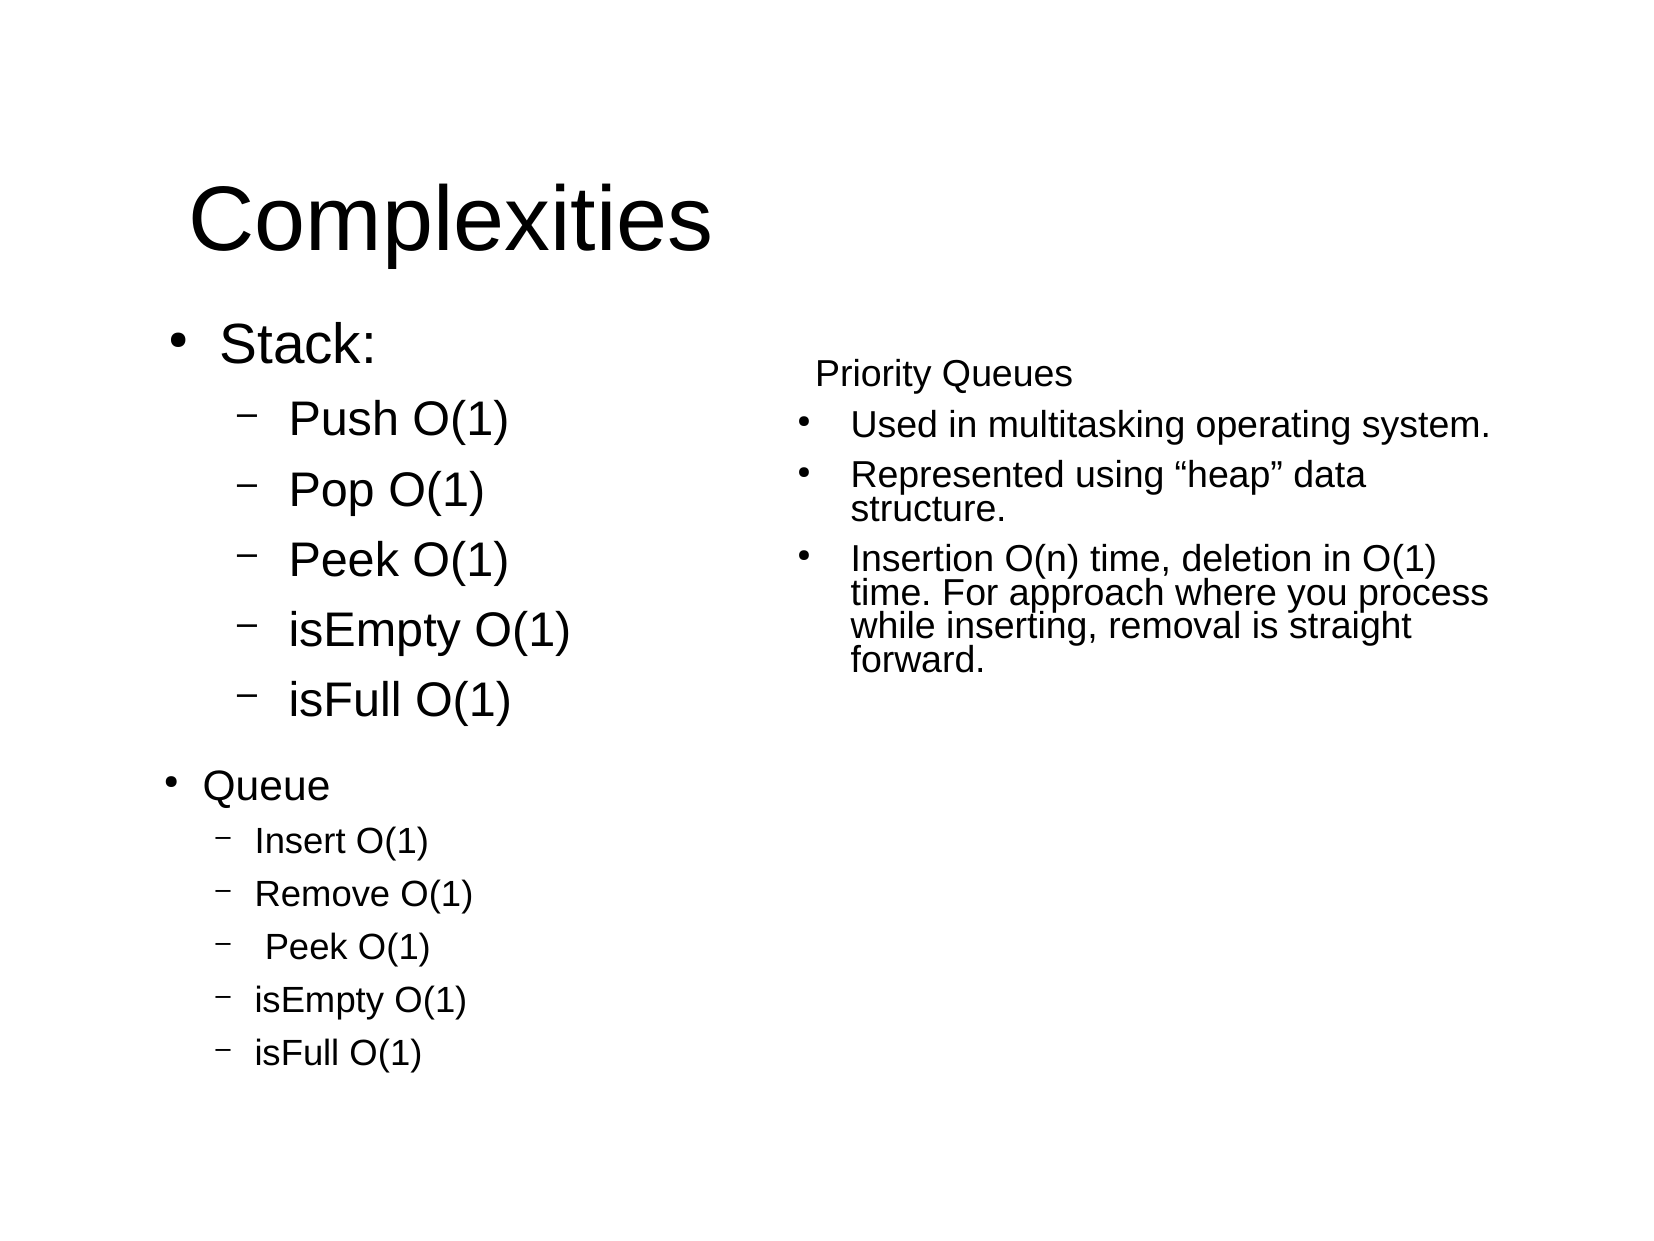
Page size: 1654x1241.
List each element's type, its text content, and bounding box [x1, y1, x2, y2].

title Complexities [123, 110, 744, 317]
list Stack: Push O(1) Pop O(1) Peek O(1) isEmpty O(1) isFull O(1) [136, 300, 826, 738]
list Queue Insert O(1) Remove O(1) Peek O(1) isEmpty O(1) isFull O(1) [136, 750, 826, 1126]
text_box Priority Queues Used in multitasking operating system. Represented using “heap” data structure. Insertion O(n) time, deletion in O(1) time. For approach where you process while inserting, removal is straight forward. [765, 344, 1515, 1110]
